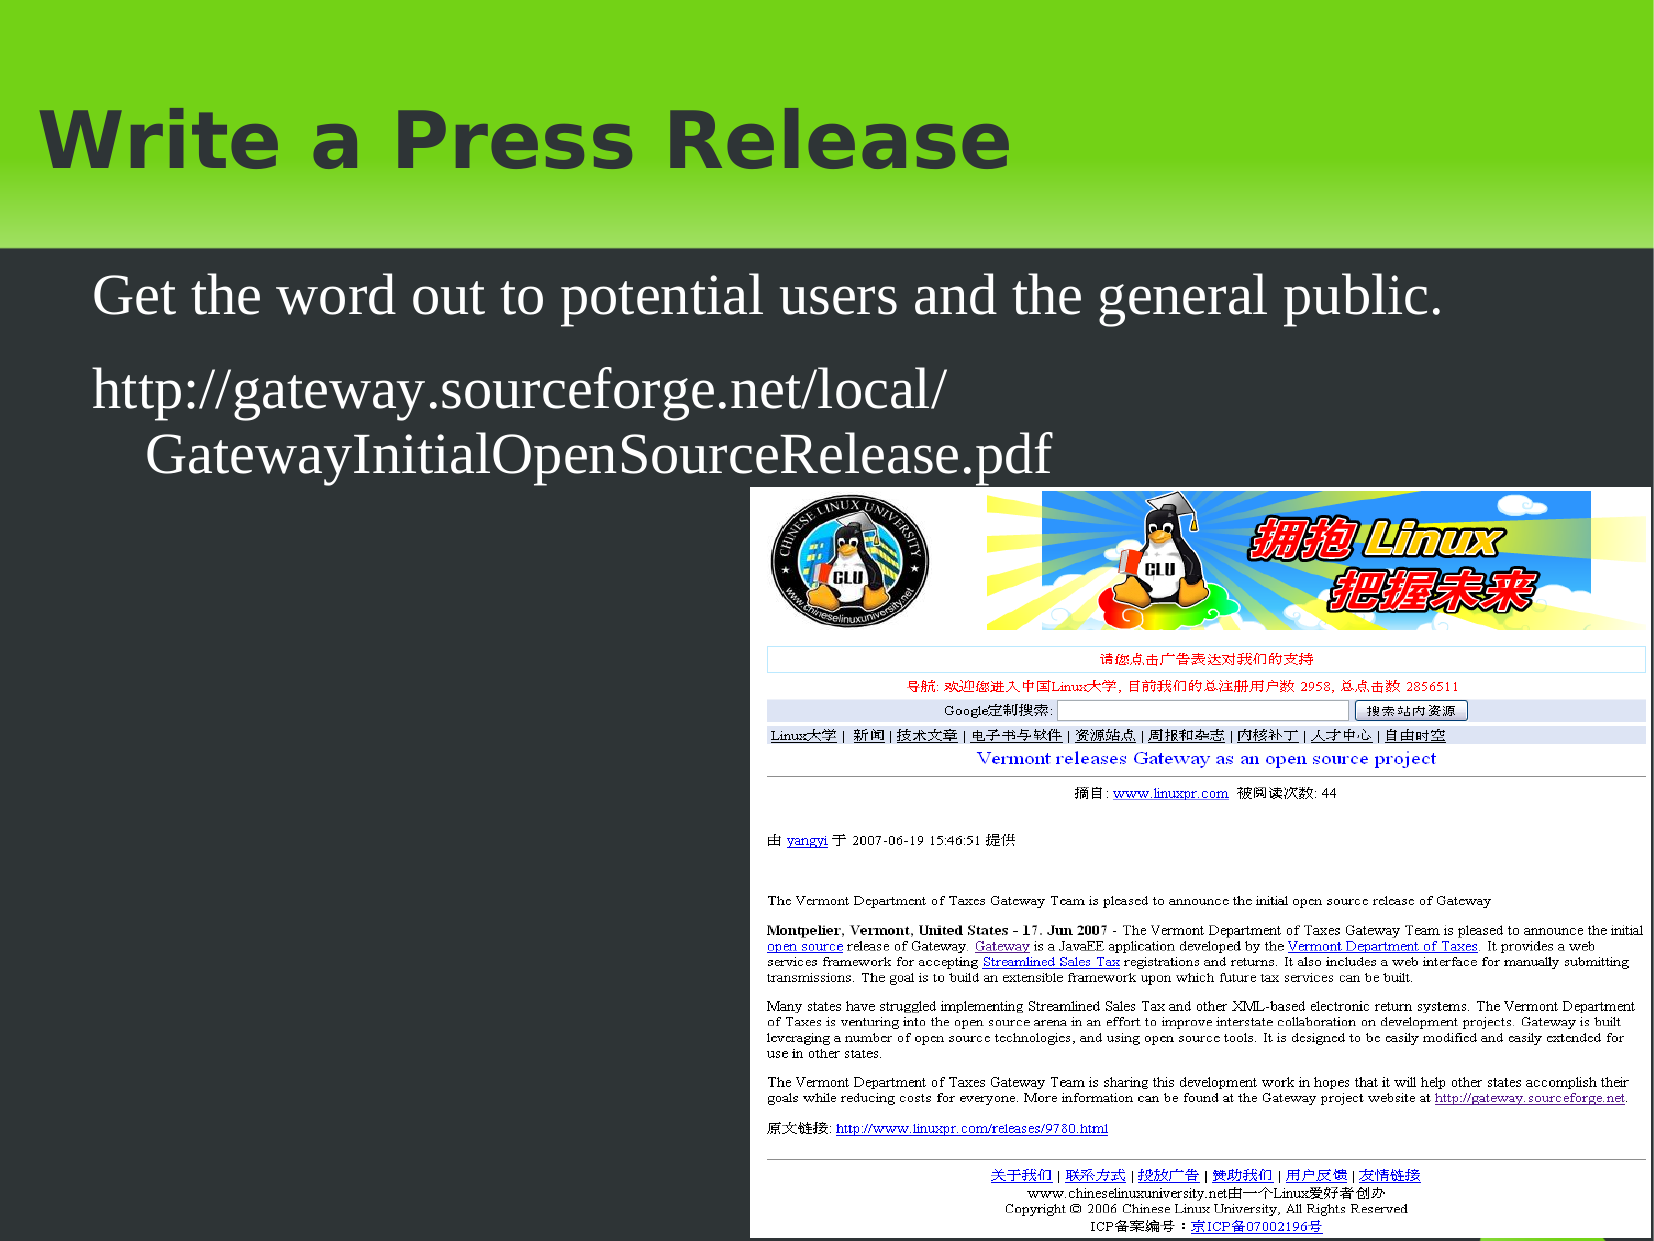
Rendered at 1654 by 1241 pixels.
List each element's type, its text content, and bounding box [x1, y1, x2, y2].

title Write a Press Release [37, 37, 1654, 245]
picture [0, 0, 1654, 1241]
list Get the word out to potential users and the general public. http://gateway.sourceforge.net/local/GatewayInitialOpenSourceRelease.pdf [74, 262, 1613, 534]
